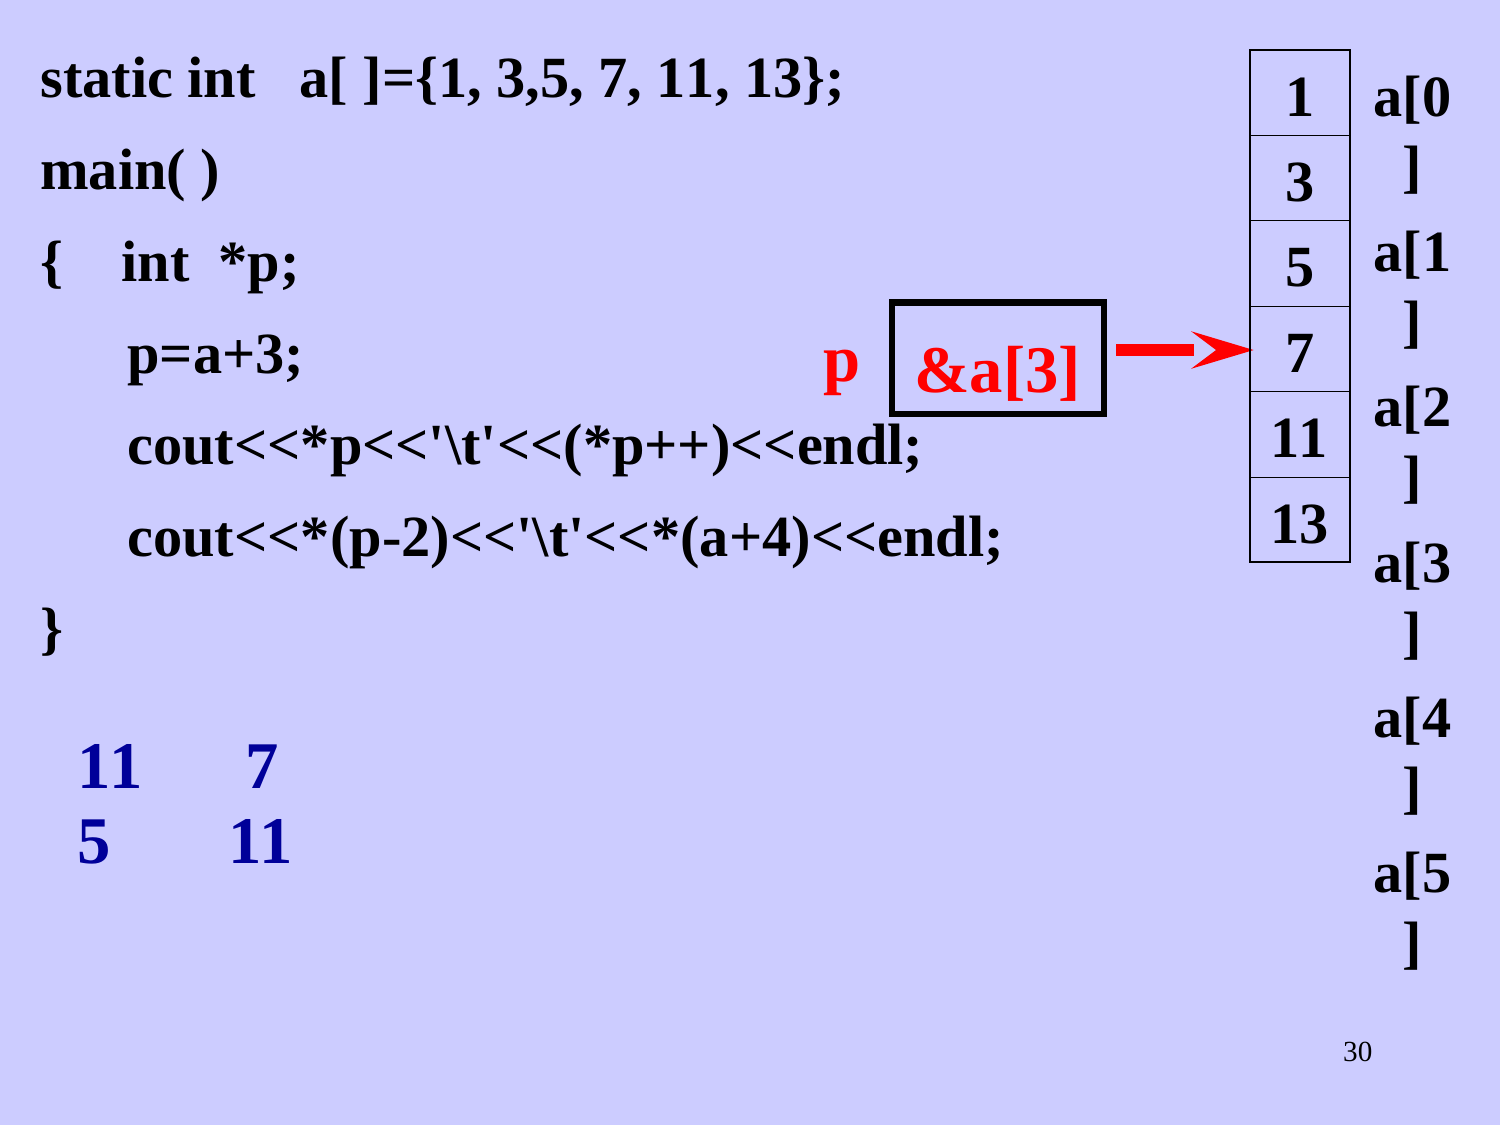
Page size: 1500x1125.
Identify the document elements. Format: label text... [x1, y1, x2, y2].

text_box 11 7 [74, 712, 475, 805]
table_header 1 [1251, 51, 1349, 135]
text_box <编号> [1074, 1025, 1388, 1101]
table_cell 5 [1251, 221, 1349, 306]
table_cell a[4] [1350, 672, 1475, 827]
table_cell a[3] [1350, 516, 1475, 672]
table_cell 3 [1251, 136, 1349, 220]
table_cell 7 [1251, 307, 1349, 391]
table_cell 13 [1251, 478, 1349, 561]
text_box p [809, 290, 885, 403]
text_box &a[3] [891, 302, 1105, 414]
table_header a[0] [1350, 50, 1475, 205]
text_box static int a[ ]={1, 3,5, 7, 11, 13}; main( ) { int *p; p=a+3; cout<<*p<<'\t'<<(*p++)<<endl; cout<<*(p-2)<<'\t'<<*(a+4)<<endl; } [37, 37, 1101, 663]
table_cell a[5] [1350, 827, 1475, 982]
table_cell a[2] [1350, 361, 1475, 516]
table_cell 11 [1251, 392, 1349, 477]
table_cell a[1] [1350, 205, 1475, 361]
text_box 5 11 [75, 787, 376, 880]
